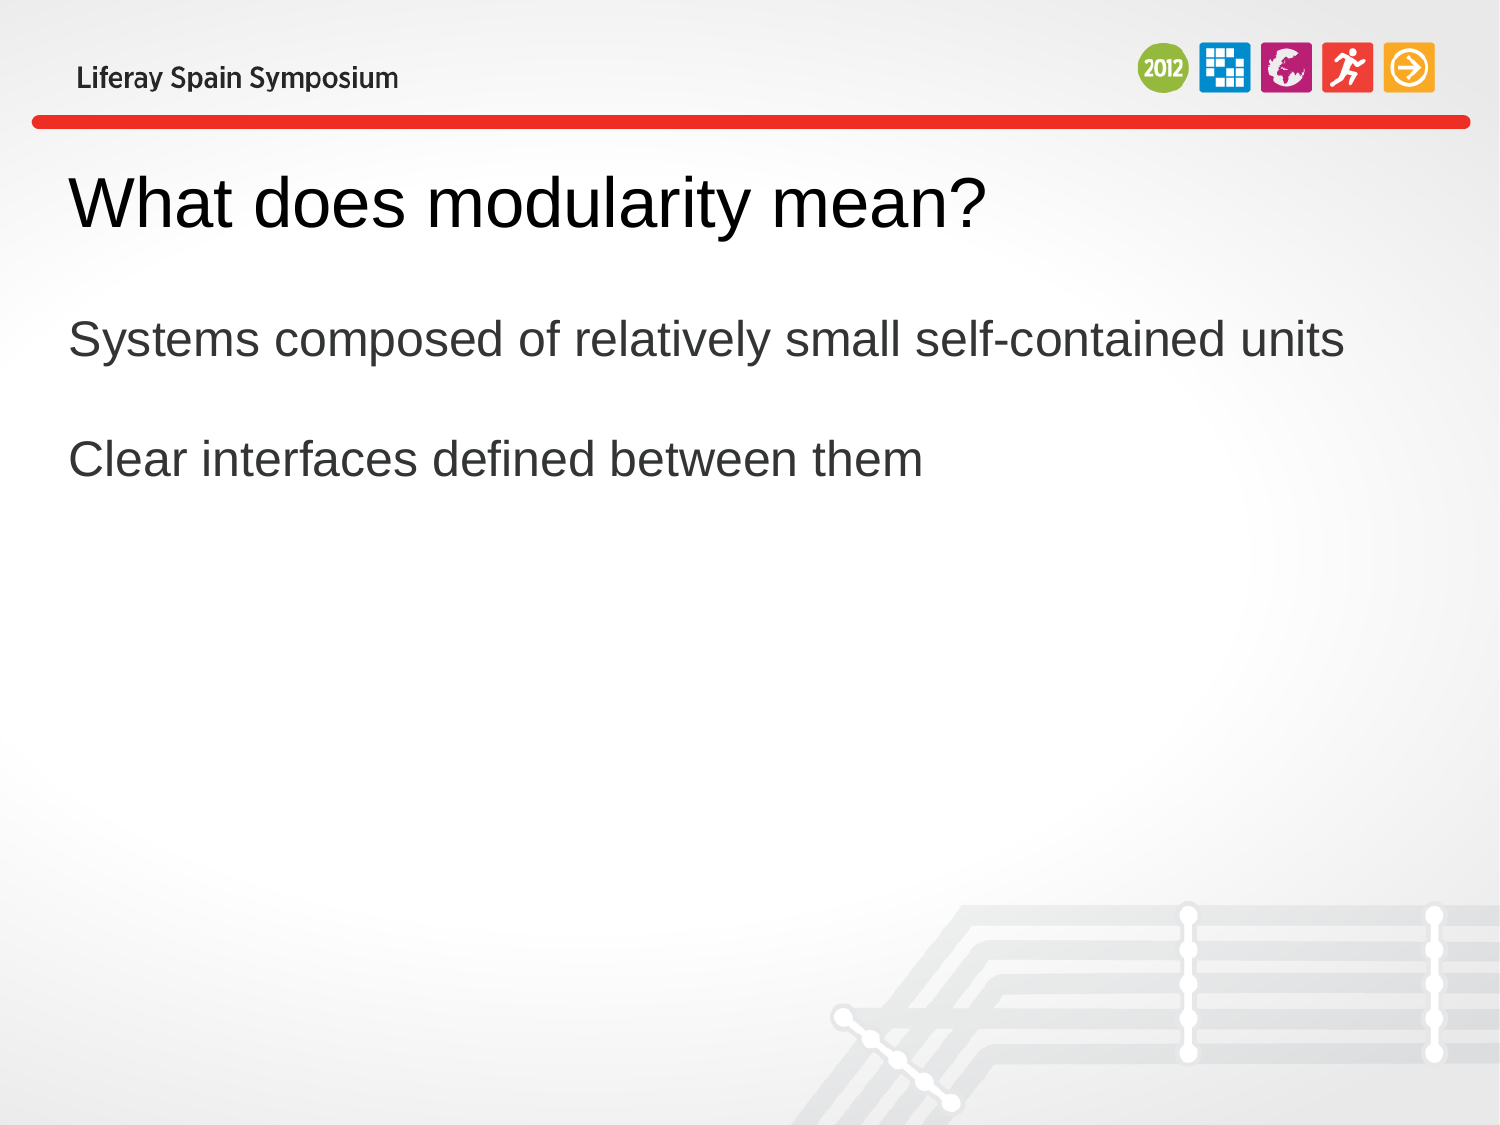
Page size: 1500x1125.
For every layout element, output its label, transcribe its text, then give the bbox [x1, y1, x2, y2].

list Systems composed of relatively small self-contained units Clear interfaces defined between them [62, 299, 1463, 1125]
picture [0, 0, 1500, 1125]
title What does modularity mean? [62, 149, 1119, 299]
